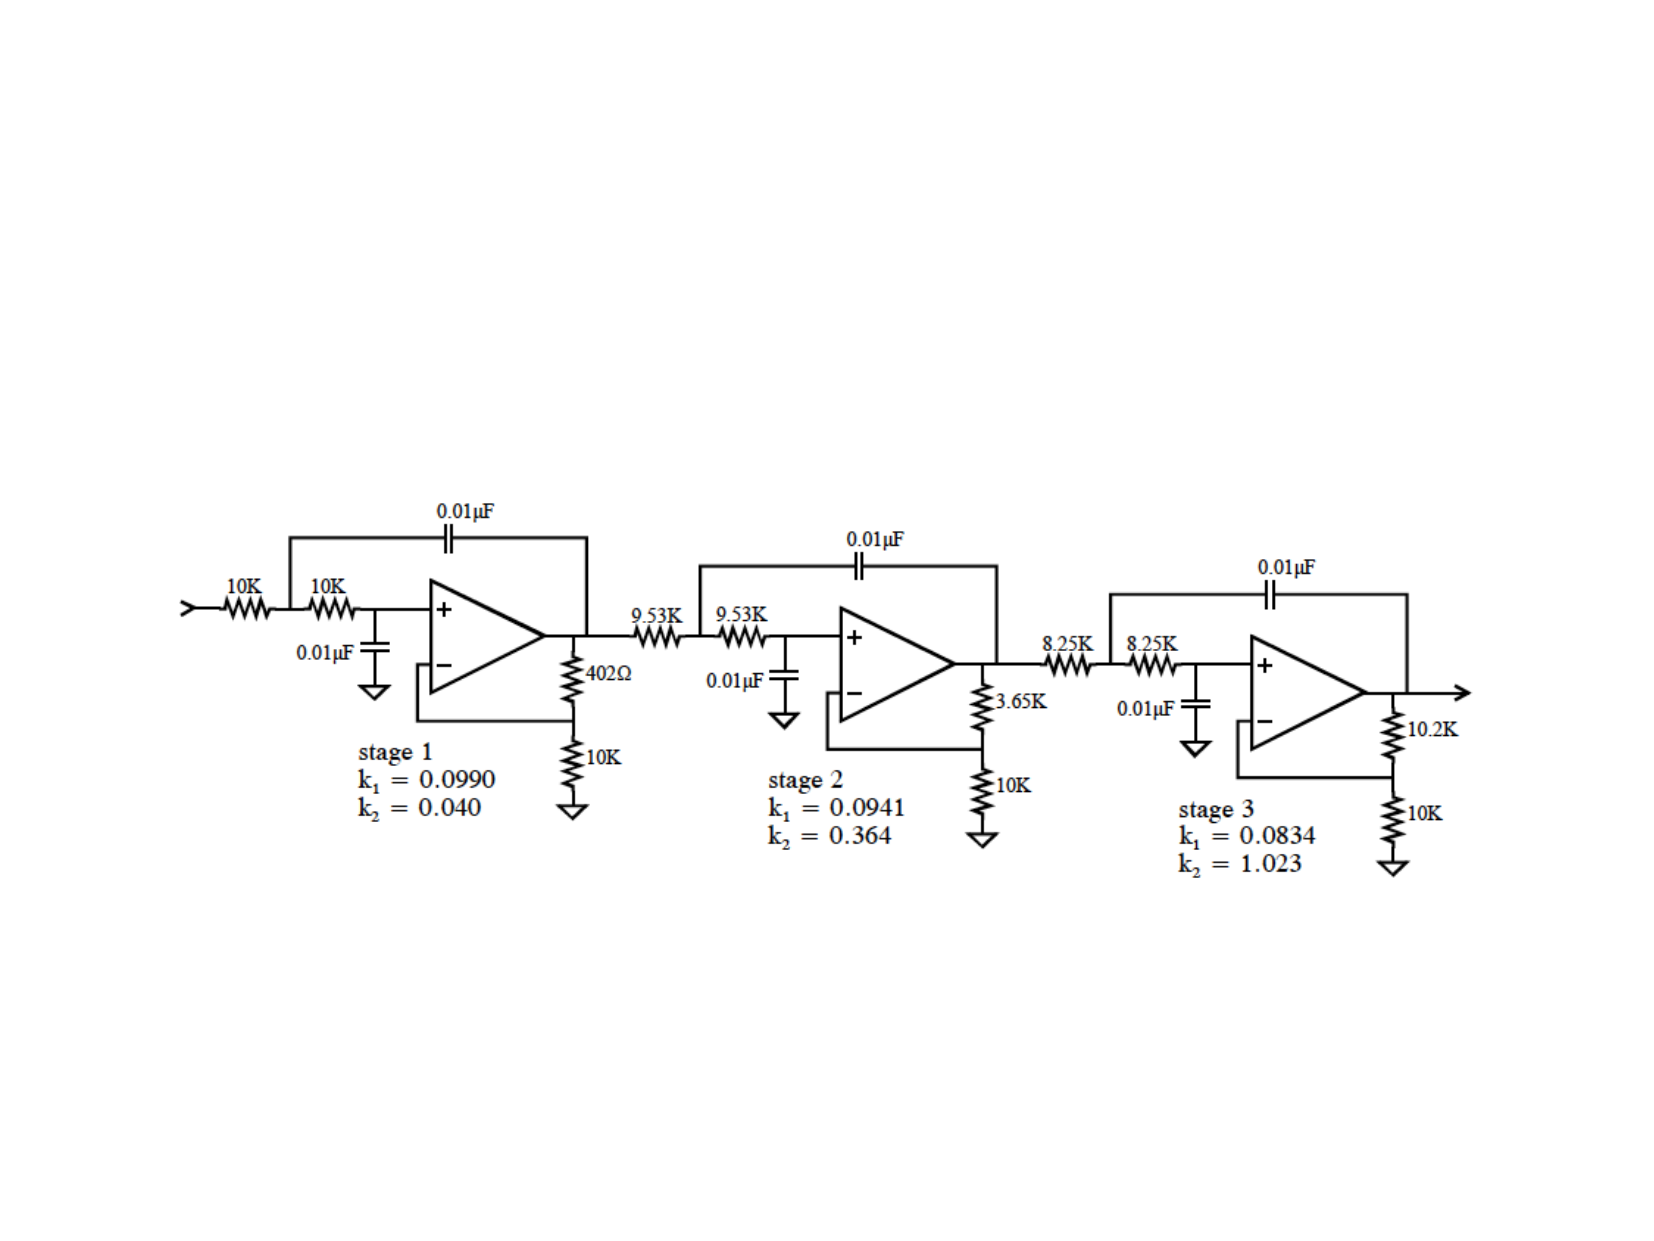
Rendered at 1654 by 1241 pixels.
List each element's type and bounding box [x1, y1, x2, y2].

picture [134, 480, 1524, 906]
